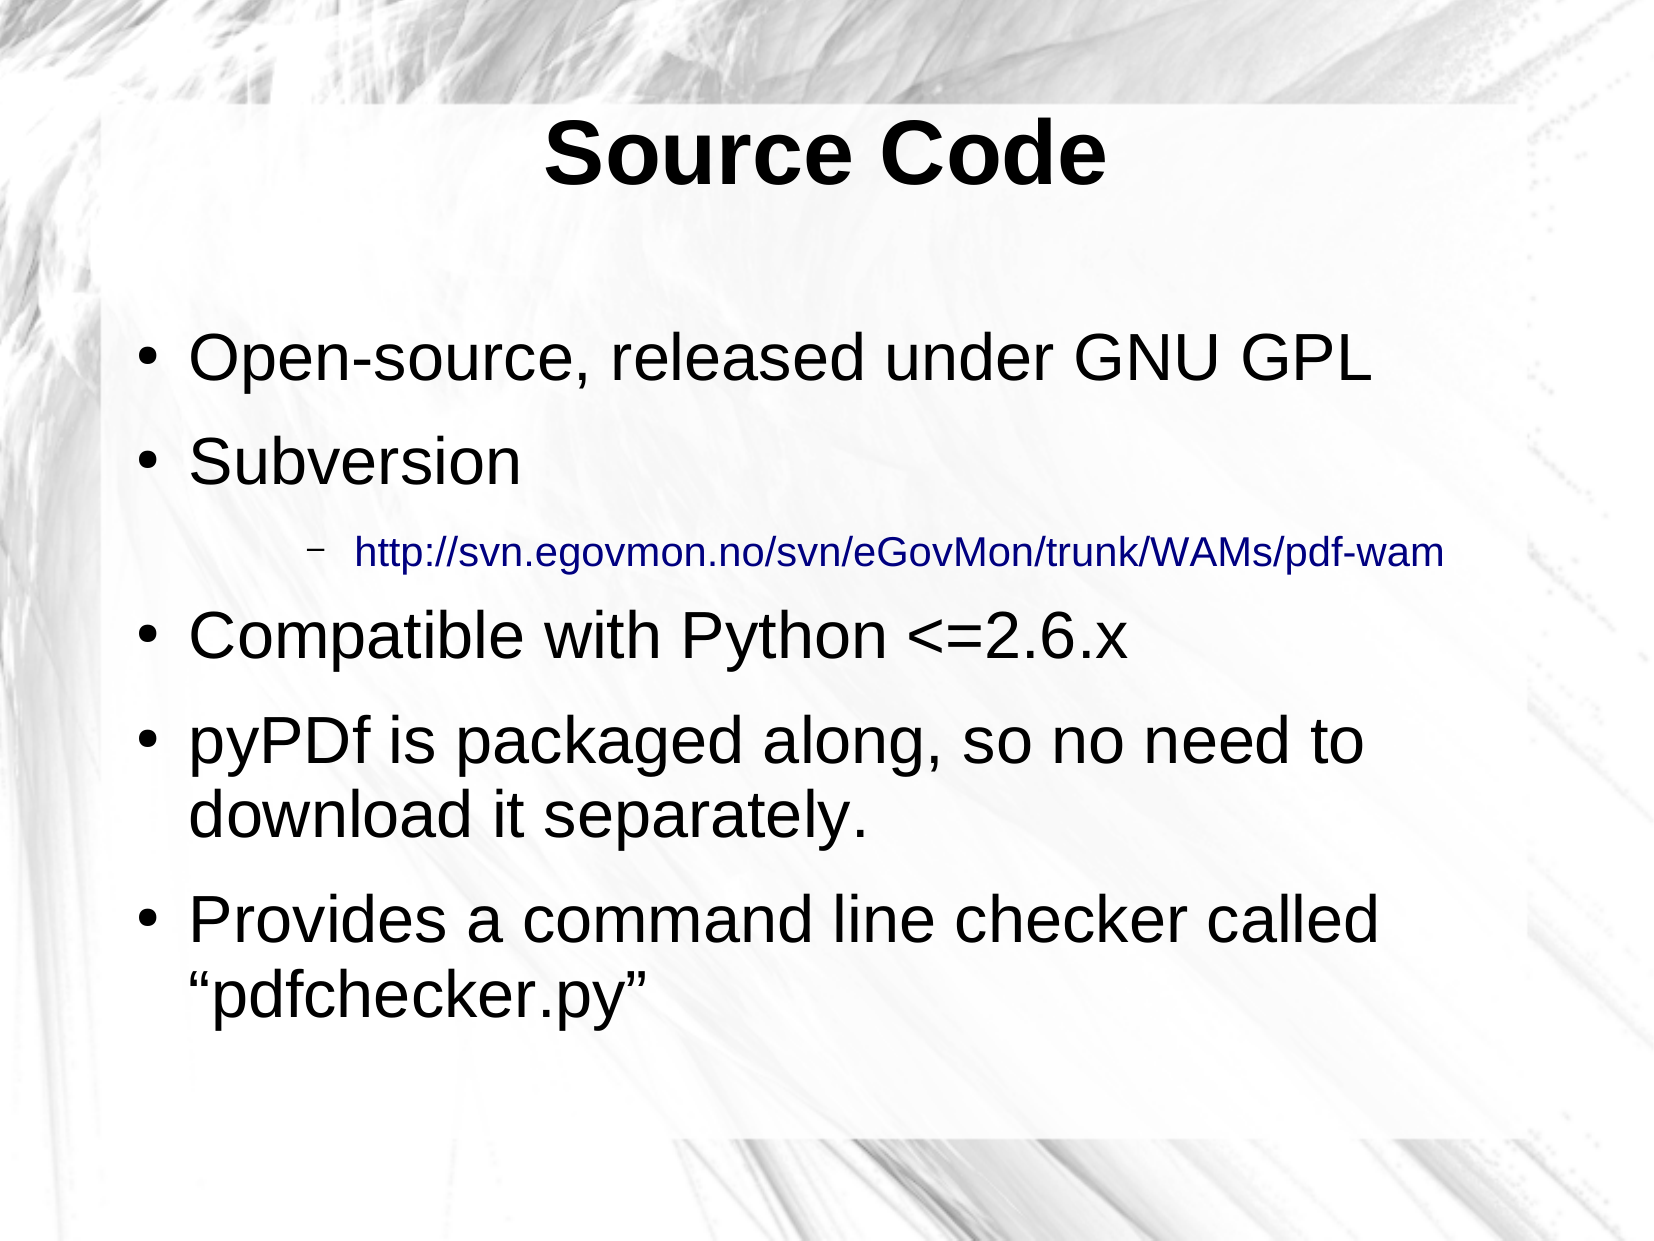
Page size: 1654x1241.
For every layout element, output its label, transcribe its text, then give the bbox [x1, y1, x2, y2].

list Open-source, released under GNU GPL Subversion http://svn.egovmon.no/svn/eGovMon/trunk/WAMs/pdf-wam Compatible with Python <=2.6.x pyPDf is packaged along, so no need to download it separately. Provides a command line checker called “pdfchecker.py” [118, 319, 1571, 1032]
picture [0, 0, 1654, 1241]
title Source Code [82, 56, 1571, 250]
